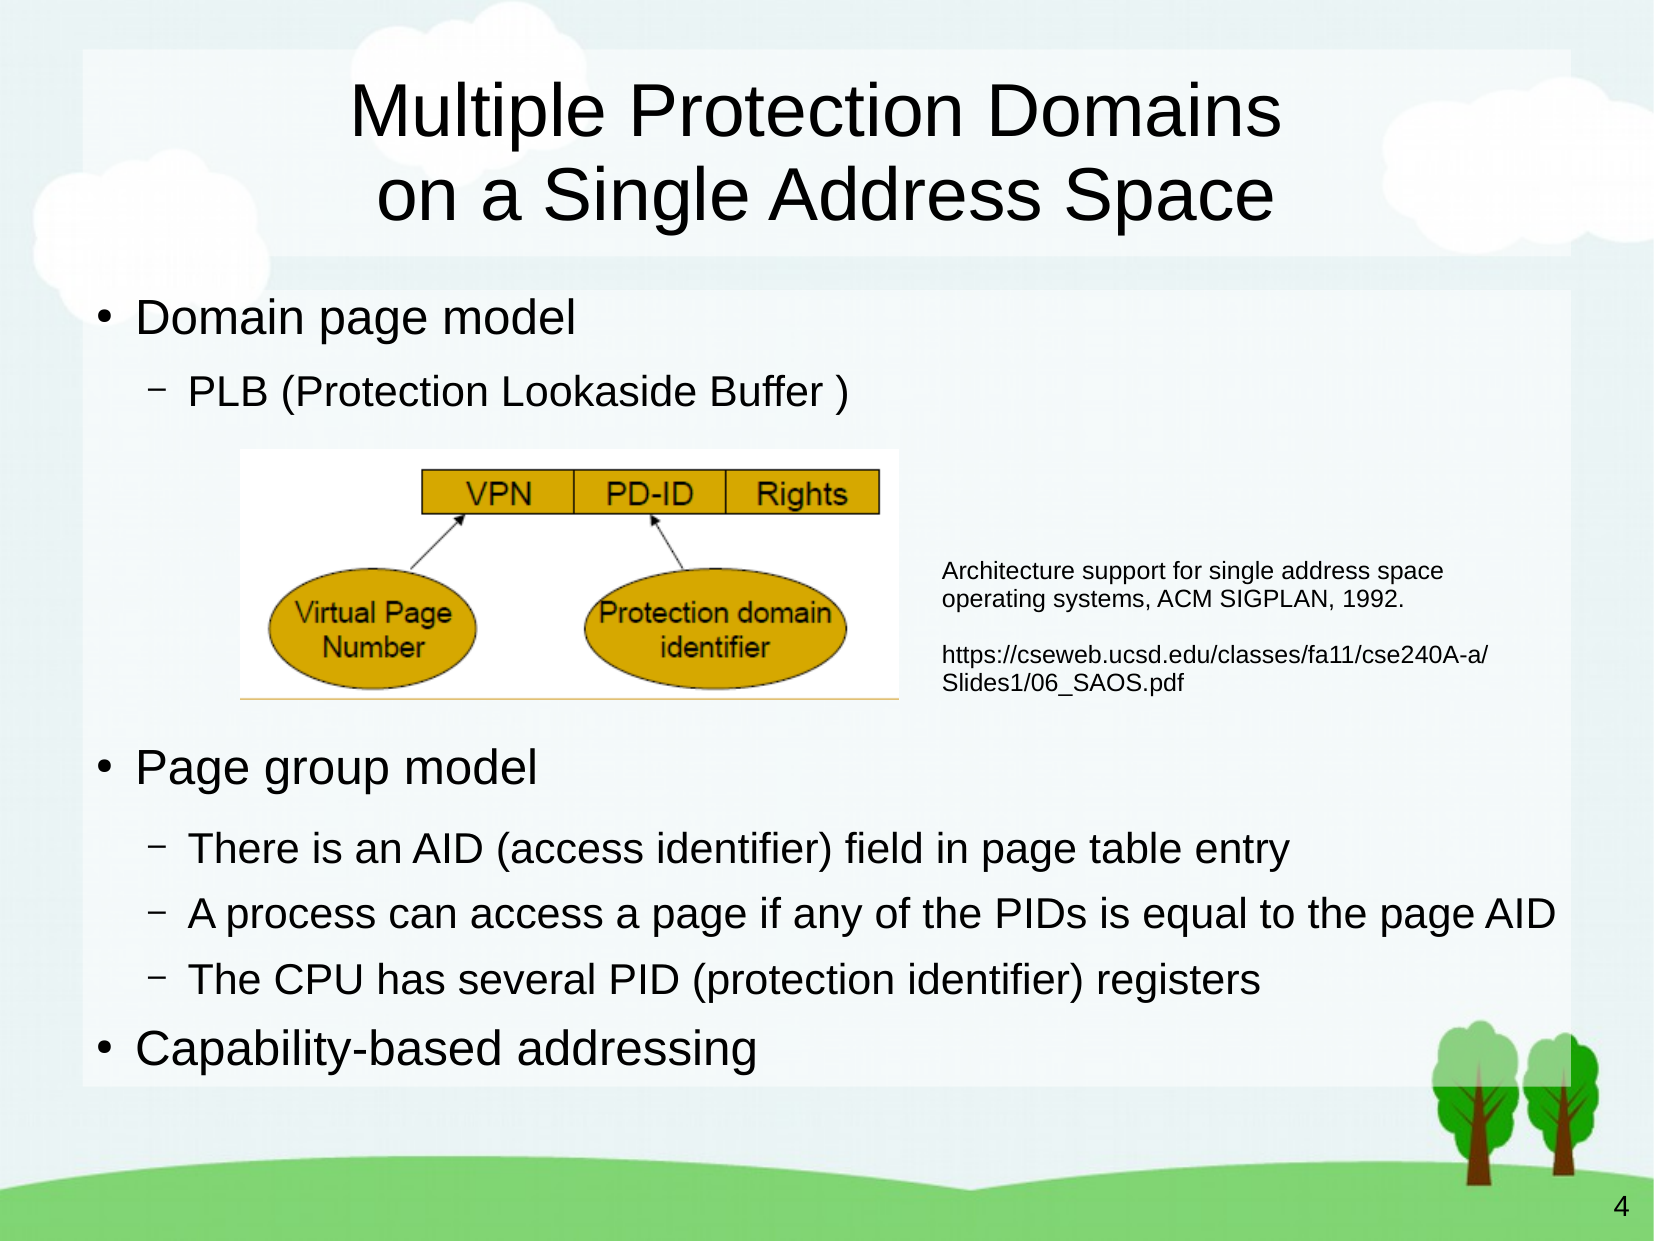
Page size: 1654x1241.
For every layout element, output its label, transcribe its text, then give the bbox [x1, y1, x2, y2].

list Domain page model PLB (Protection Lookaside Buffer ) Page group model There is an AID (access identifier) field in page table entry A process can access a page if any of the PIDs is equal to the page AID The CPU has several PID (protection identifier) registers Capability-based addressing [82, 290, 1571, 1087]
text_box Architecture support for single address space operating systems, ACM SIGPLAN, 1992. https://cseweb.ucsd.edu/classes/fa11/cse240A-a/Slides1/06_SAOS.pdf [927, 549, 1524, 704]
picture [0, 0, 1654, 1241]
title Multiple Protection Domains on a Single Address Space [82, 49, 1571, 257]
